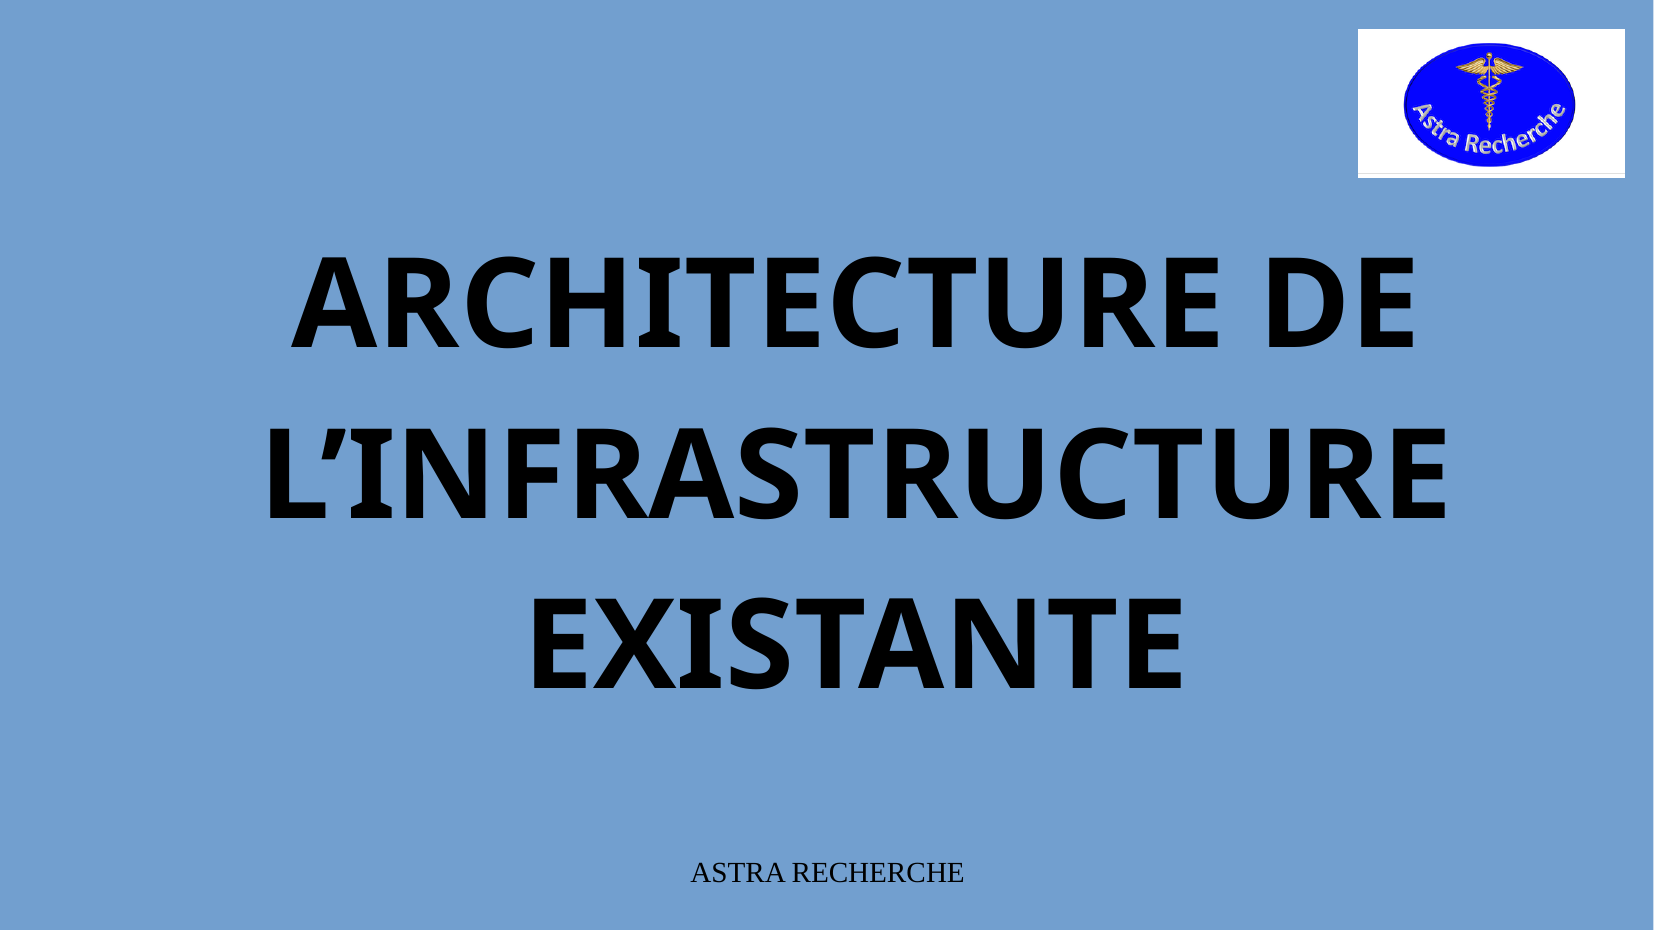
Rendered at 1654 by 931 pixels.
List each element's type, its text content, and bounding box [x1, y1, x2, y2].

text_box ARCHITECTURE DE L’INFRASTRUCTURE EXISTANTE [147, 206, 1565, 722]
picture [1358, 29, 1625, 178]
